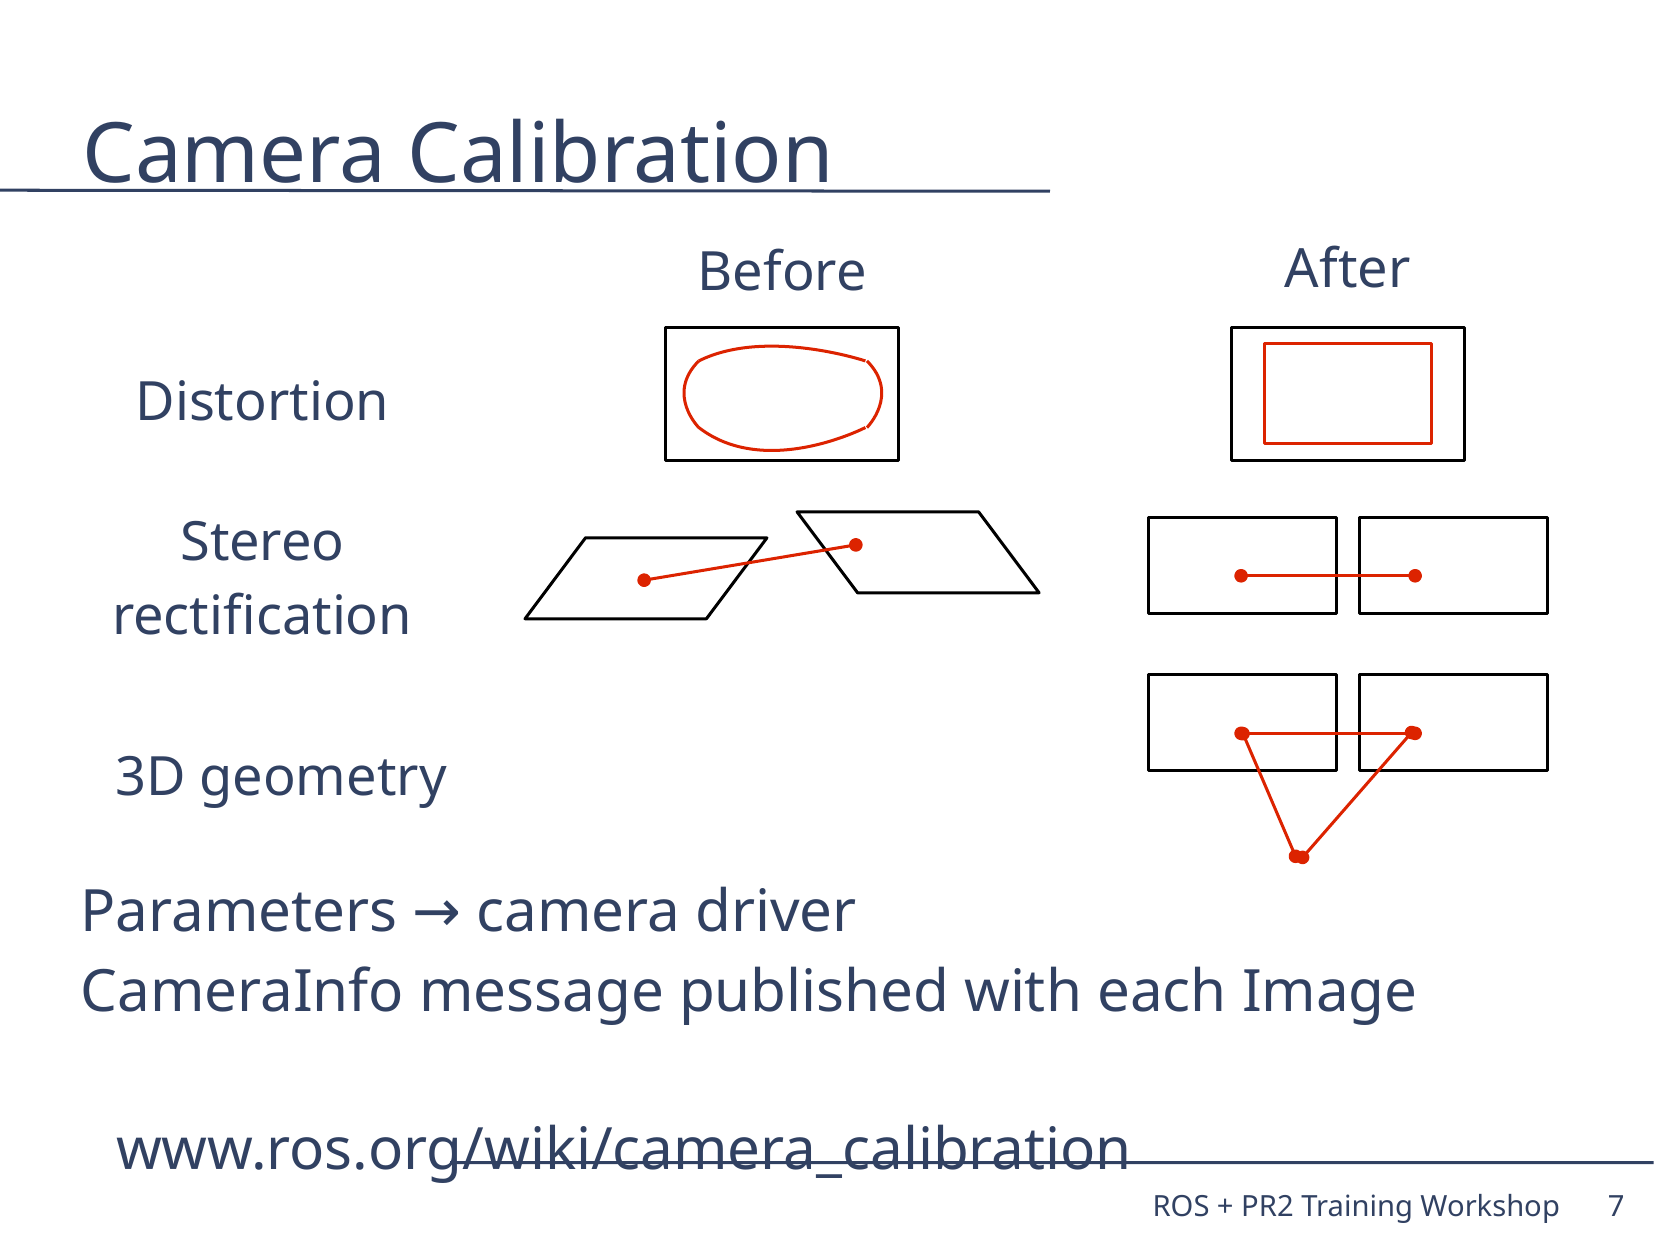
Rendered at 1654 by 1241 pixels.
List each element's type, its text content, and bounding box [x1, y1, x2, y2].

text_box Distortion [75, 355, 451, 434]
title Camera Calibration [82, 75, 1571, 226]
text_box 3D geometry [75, 729, 488, 808]
text_box Before [650, 225, 914, 303]
list Parameters → camera driver CameraInfo message published with each Image www.ros.org/wiki/camera_calibration [45, 869, 1576, 1147]
text_box After [1254, 222, 1442, 301]
text_box Stereo rectification [37, 494, 488, 636]
